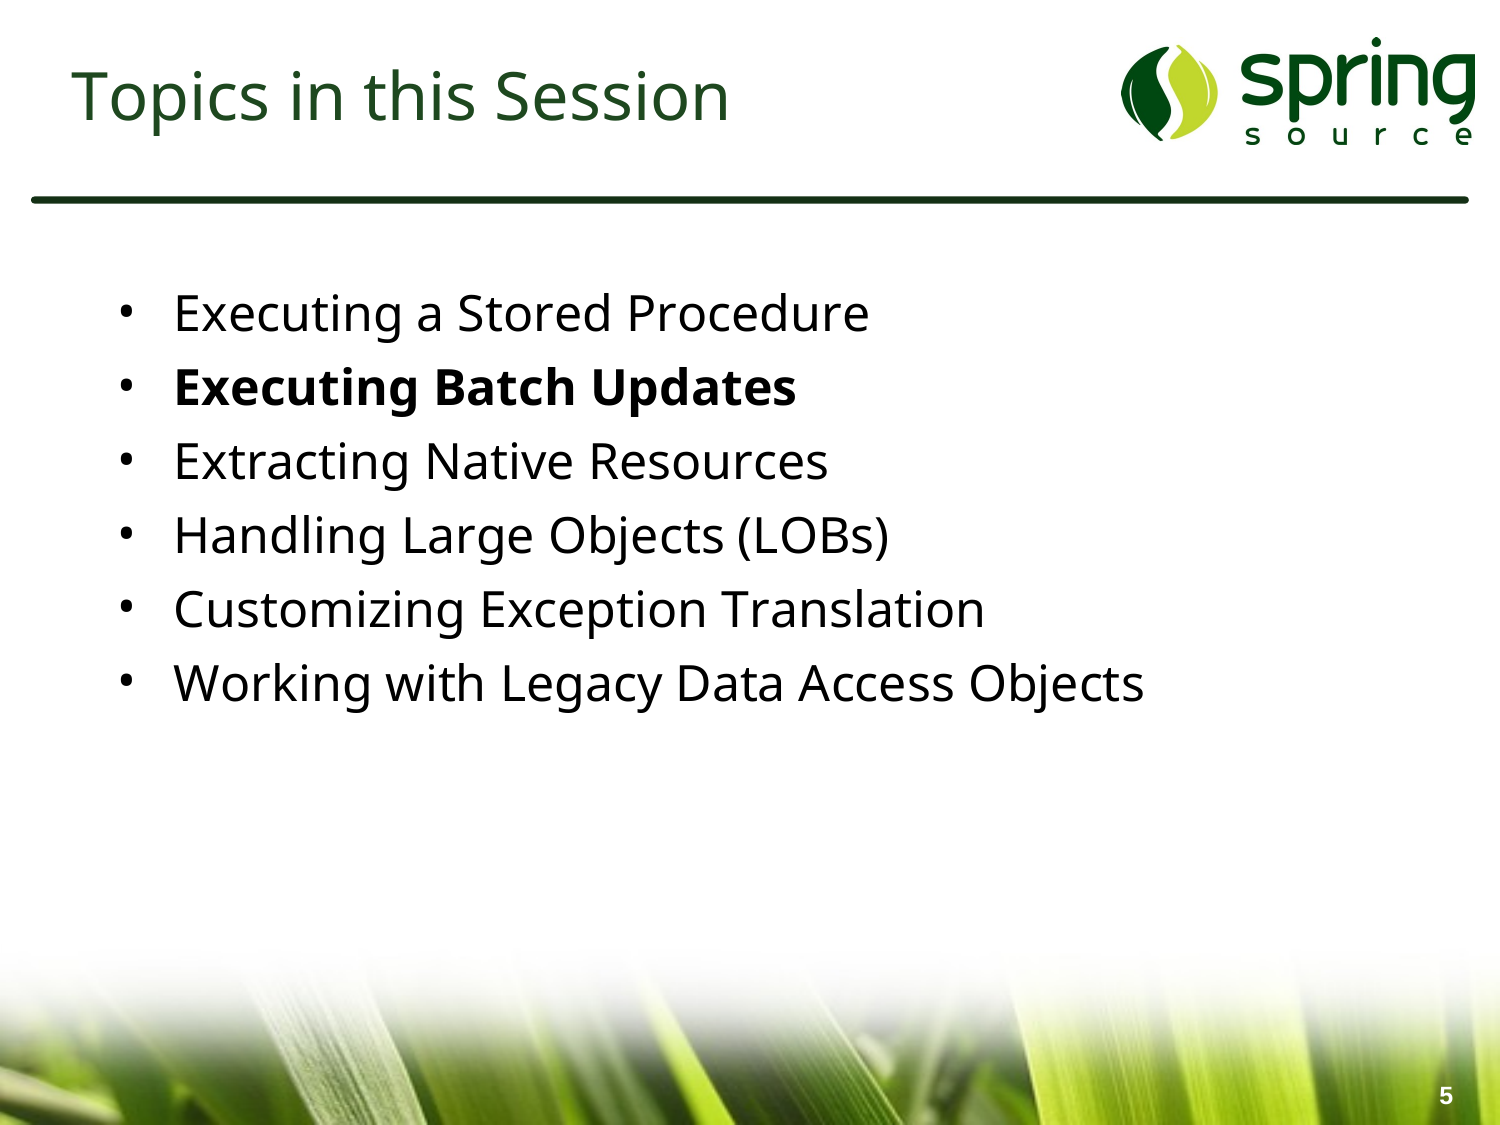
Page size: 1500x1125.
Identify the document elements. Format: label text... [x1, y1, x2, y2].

list Executing a Stored Procedure Executing Batch Updates Extracting Native Resources Handling Large Objects (LOBs) Customizing Exception Translation Working with Legacy Data Access Objects [103, 275, 1394, 938]
picture [0, 944, 1500, 1125]
picture [1121, 37, 1475, 145]
title Topics in this Session [56, 13, 1089, 176]
